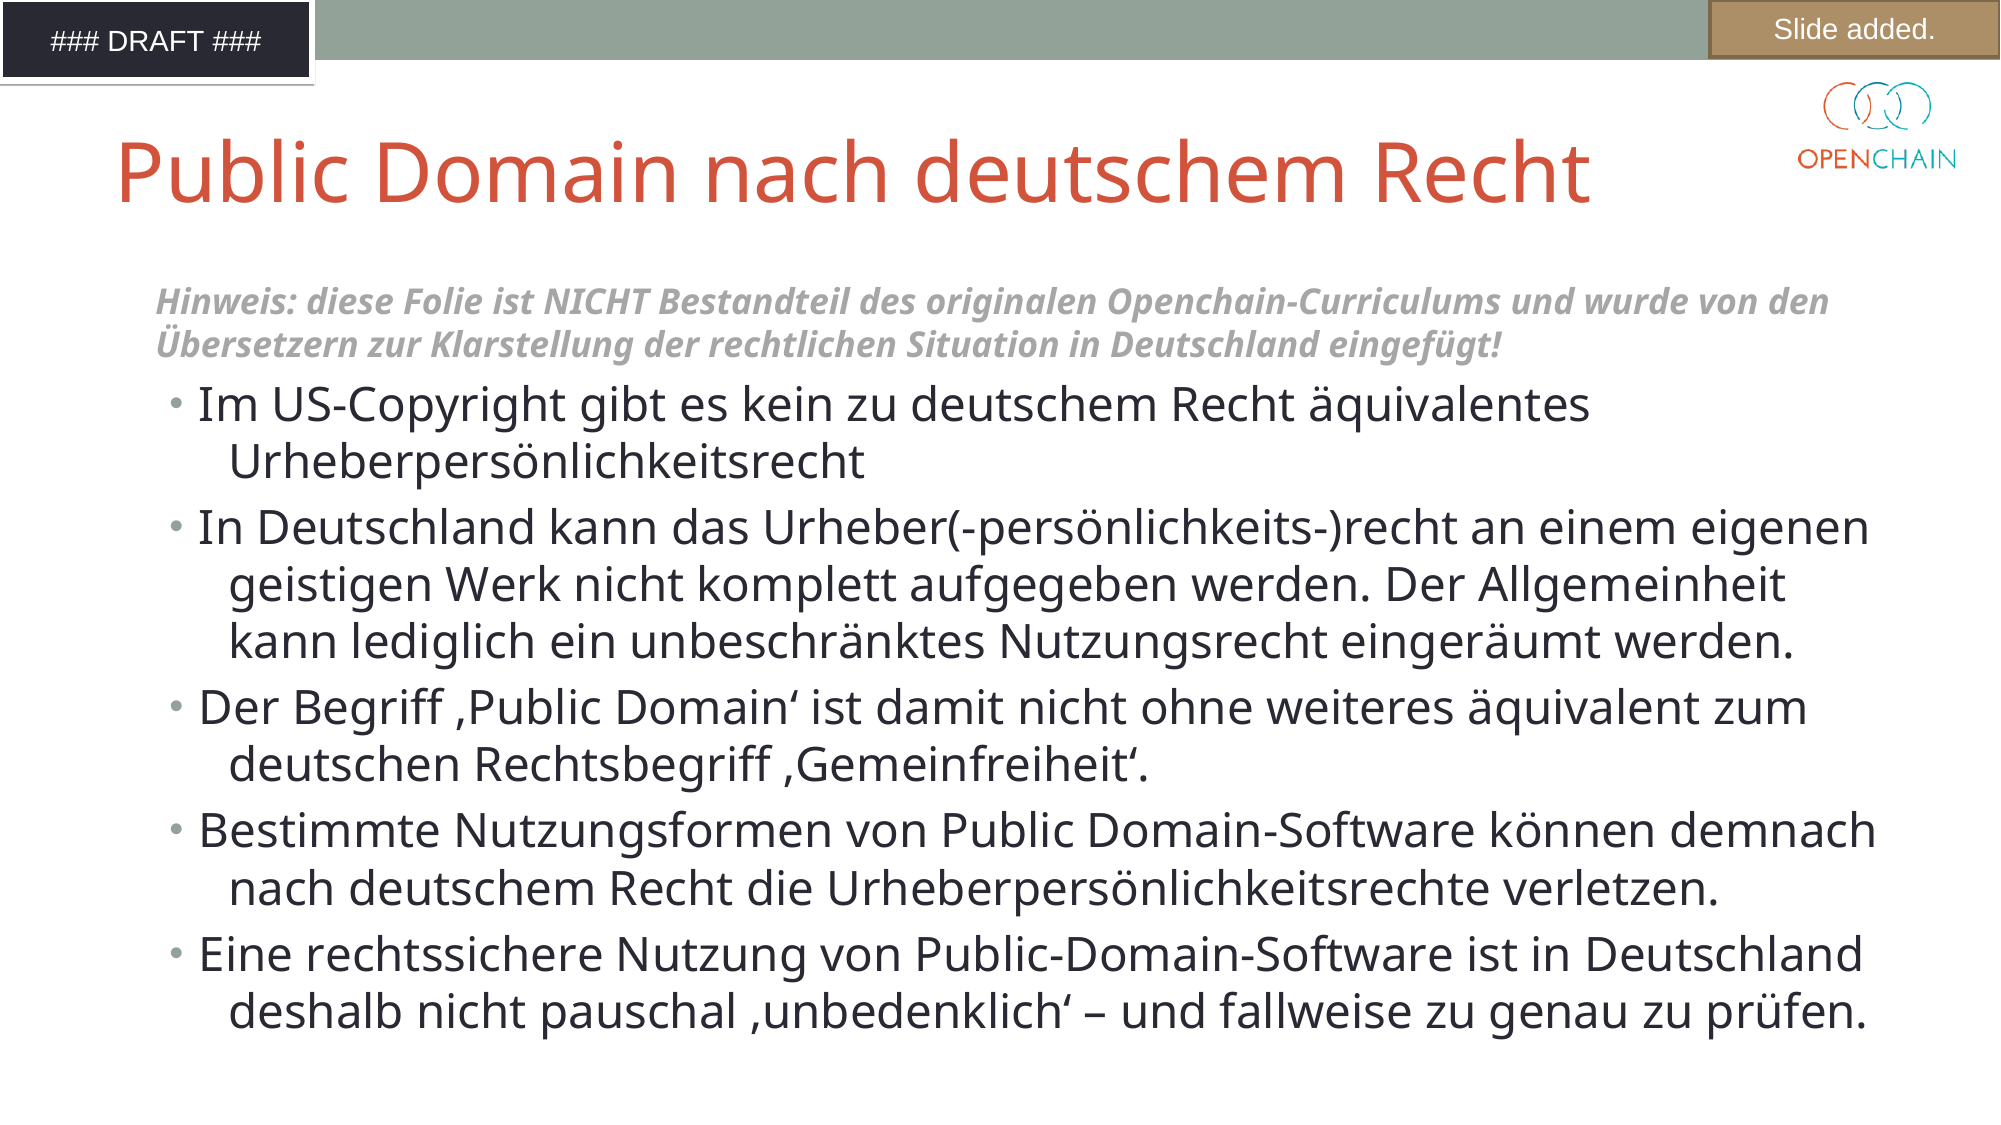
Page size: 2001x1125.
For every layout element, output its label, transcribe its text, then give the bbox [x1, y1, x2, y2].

list Hinweis: diese Folie ist NICHT Bestandteil des originalen Openchain-Curriculums und wurde von den Übersetzern zur Klarstellung der rechtlichen Situation in Deutschland eingefügt! Im US-Copyright gibt es kein zu deutschem Recht äquivalentes Urheberpersönlichkeitsrecht In Deutschland kann das Urheber(-persönlichkeits-)recht an einem eigenen geistigen Werk nicht komplett aufgegeben werden. Der Allgemeinheit kann lediglich ein unbeschränktes Nutzungsrecht eingeräumt werden. Der Begriff ‚Public Domain‘ ist damit nicht ohne weiteres äquivalent zum deutschen Rechtsbegriff ‚Gemeinfreiheit‘. Bestimmte Nutzungsformen von Public Domain-Software können demnach nach deutschem Recht die Urheberpersönlichkeitsrechte verletzen. Eine rechtssichere Nutzung von Public-Domain-Software ist in Deutschland deshalb nicht pauschal ‚unbedenklich‘ – und fallweise zu genau zu prüfen. [99, 263, 1900, 1064]
text_box Slide added. [1710, 0, 2000, 57]
title Public Domain nach deutschem Recht [99, 87, 1900, 251]
